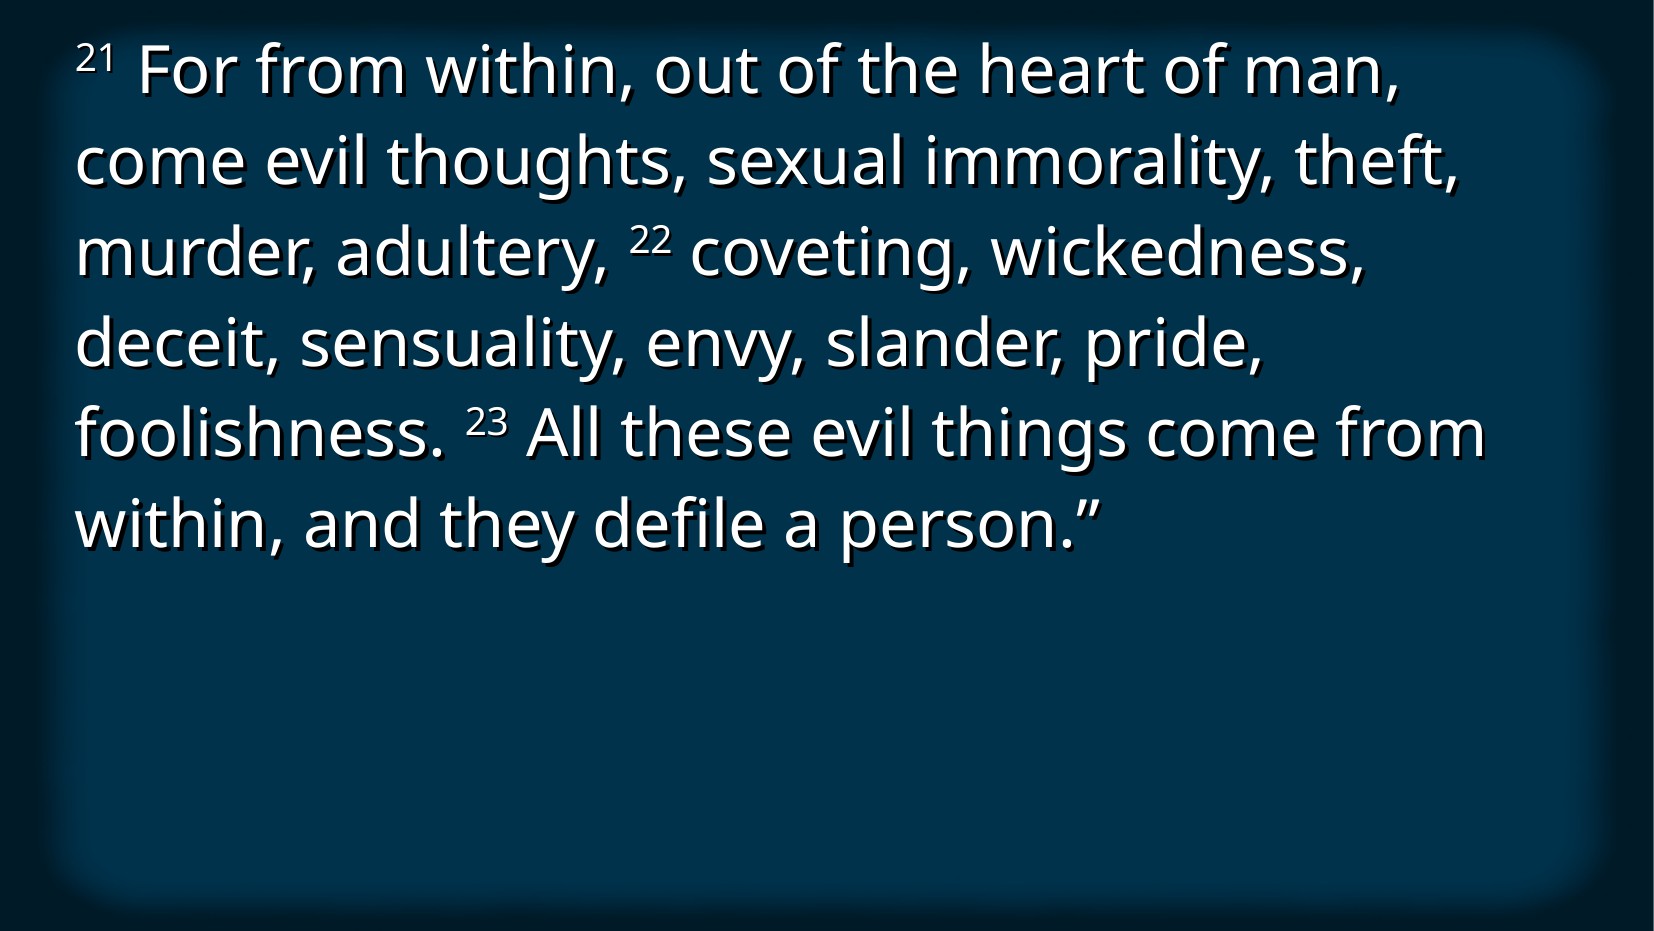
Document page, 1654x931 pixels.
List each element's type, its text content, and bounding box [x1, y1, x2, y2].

text_box 21 For from within, out of the heart of man, come evil thoughts, sexual immorality, theft, murder, adultery, 22 coveting, wickedness, deceit, sensuality, envy, slander, pride, foolishness. 23 All these evil things come from within, and they defile a person.” [60, 15, 1591, 496]
picture [0, 0, 1654, 931]
